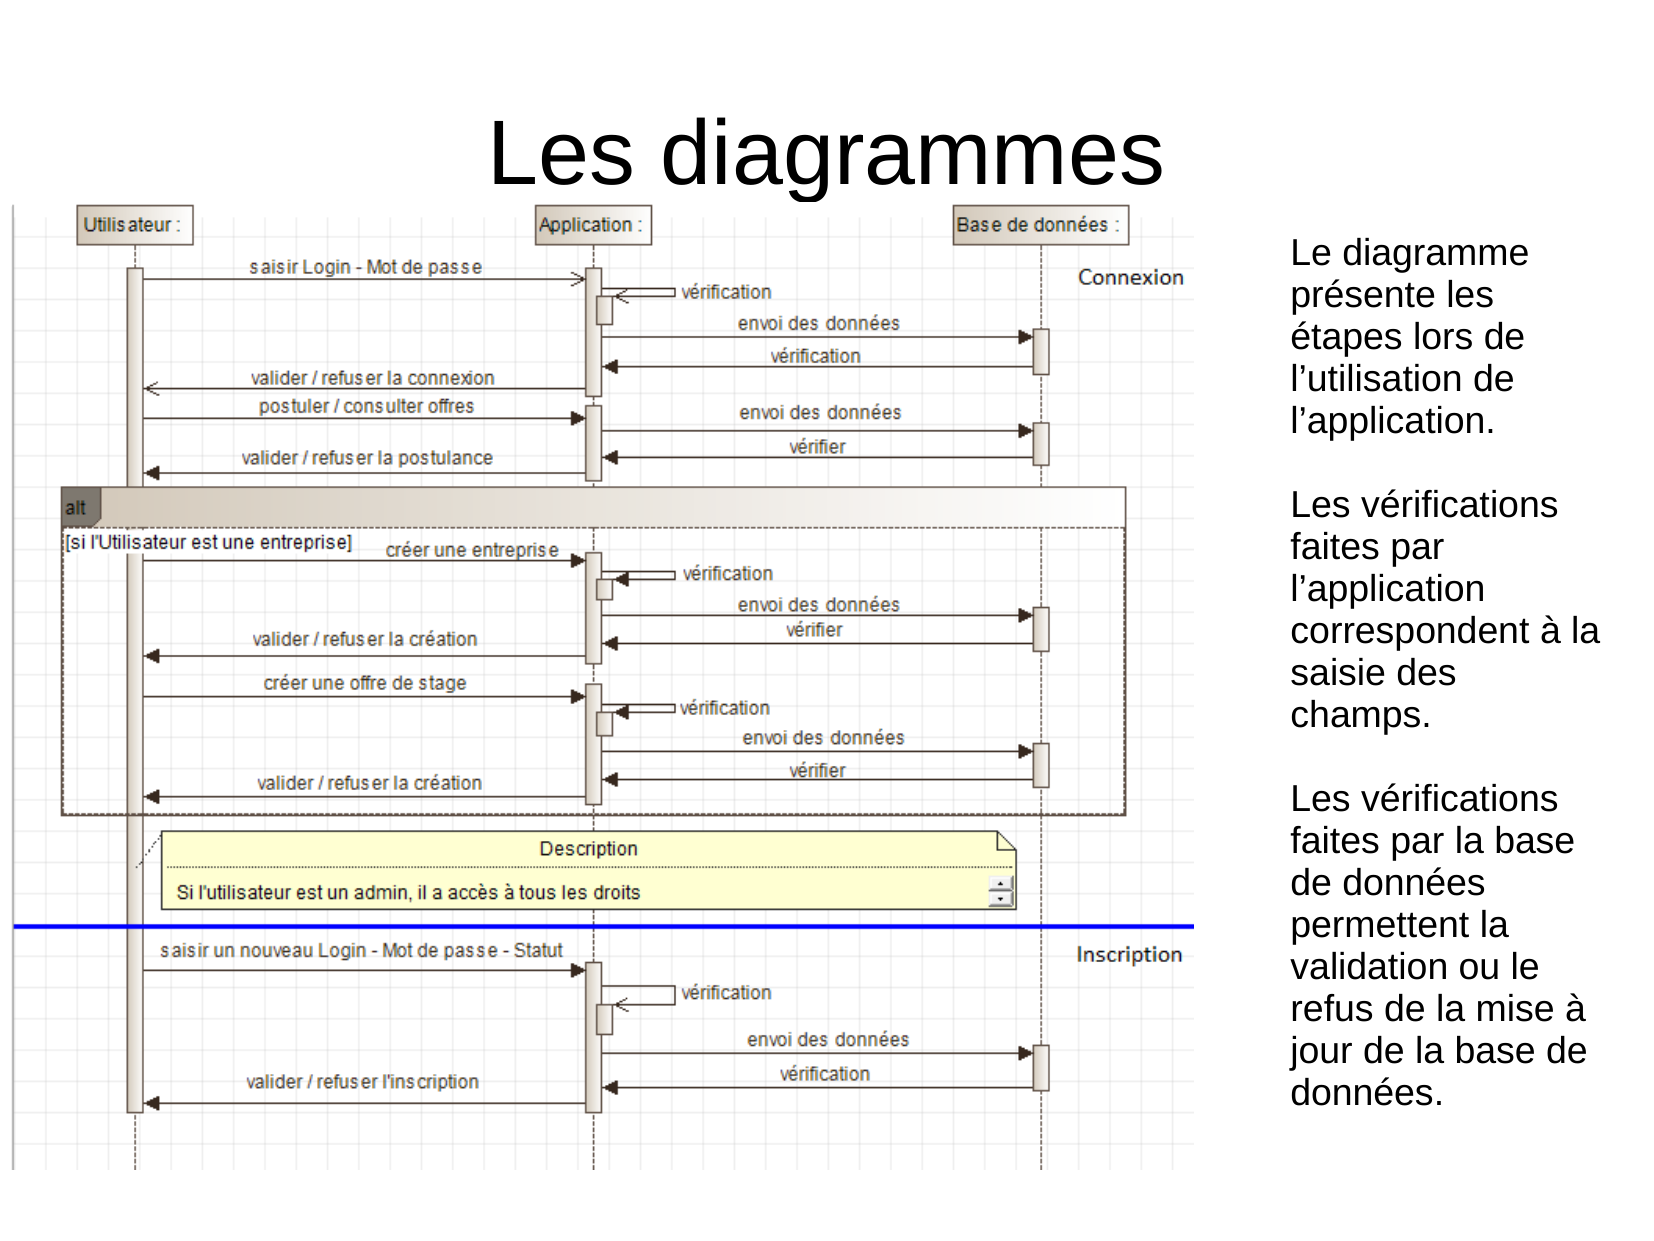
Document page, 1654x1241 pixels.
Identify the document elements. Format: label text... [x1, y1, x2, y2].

picture [11, 202, 1194, 1170]
title Les diagrammes [82, 49, 1571, 257]
text_box Le diagramme présente les étapes lors de l’utilisation de l’application. Les vérifications faites par l’application correspondent à la saisie des champs. Les vérifications faites par la base de données permettent la validation ou le refus de la mise à jour de la base de données. [1275, 224, 1619, 1121]
